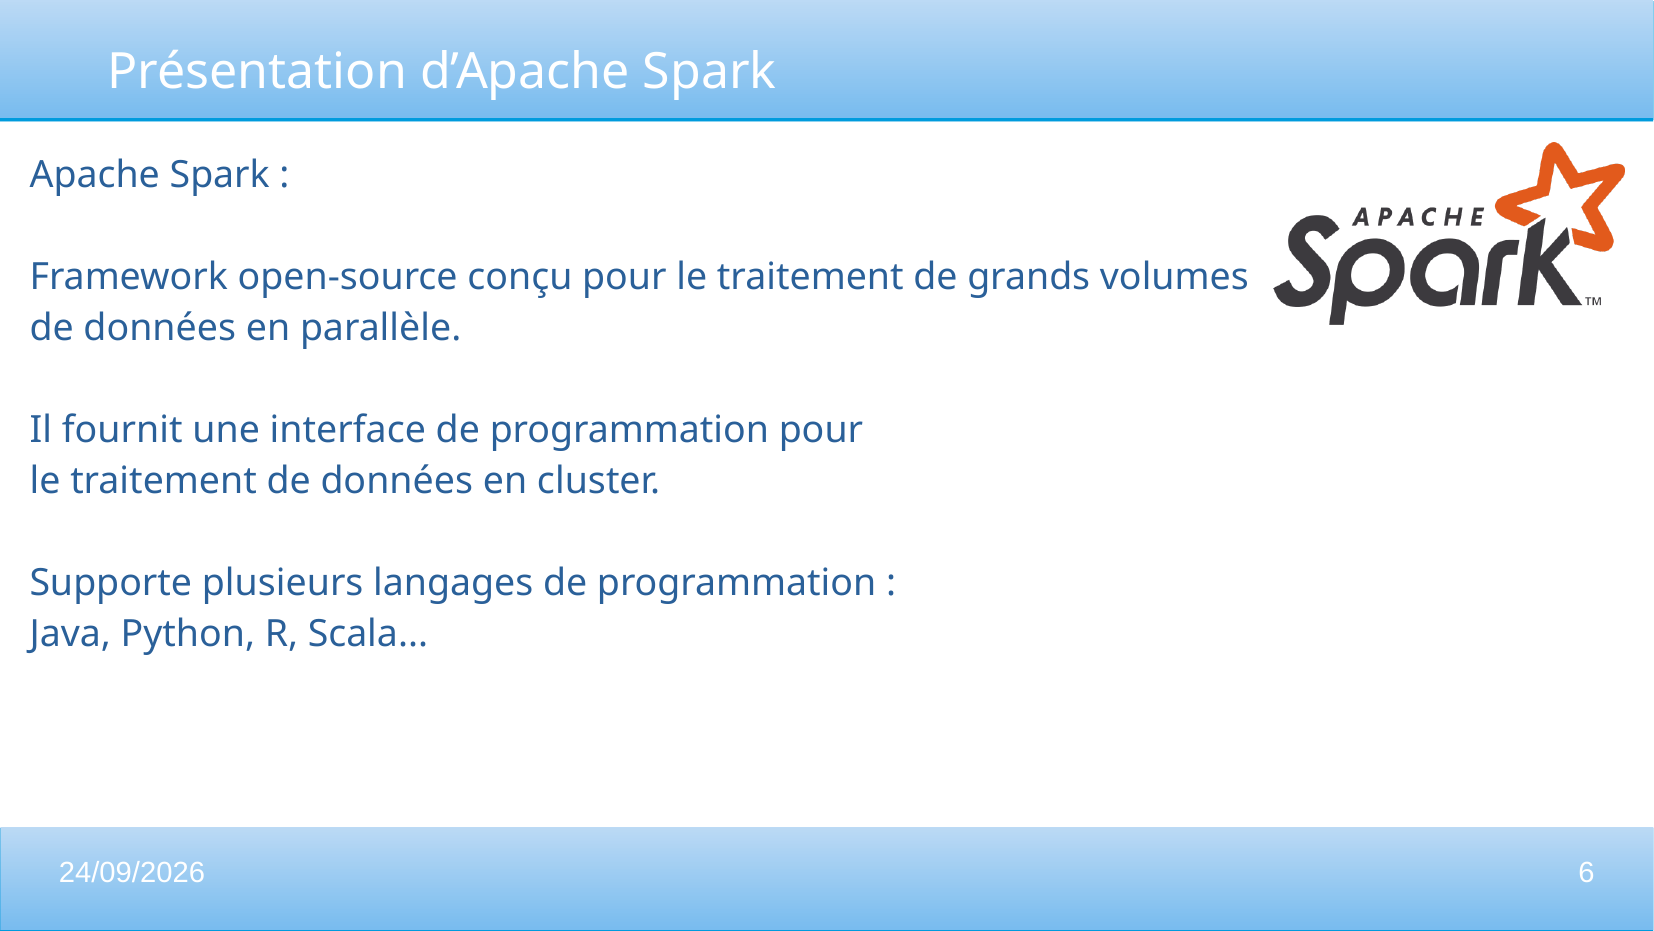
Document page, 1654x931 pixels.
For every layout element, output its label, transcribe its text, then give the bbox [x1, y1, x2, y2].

title Apache Spark : Framework open-source conçu pour le traitement de grands volumes de données en parallèle. Il fournit une interface de programmation pour le traitement de données en cluster. Supporte plusieurs langages de programmation : Java, Python, R, Scala... [29, 147, 1565, 798]
title Présentation d’Apache Spark [59, 29, 1595, 108]
picture [1273, 142, 1625, 325]
